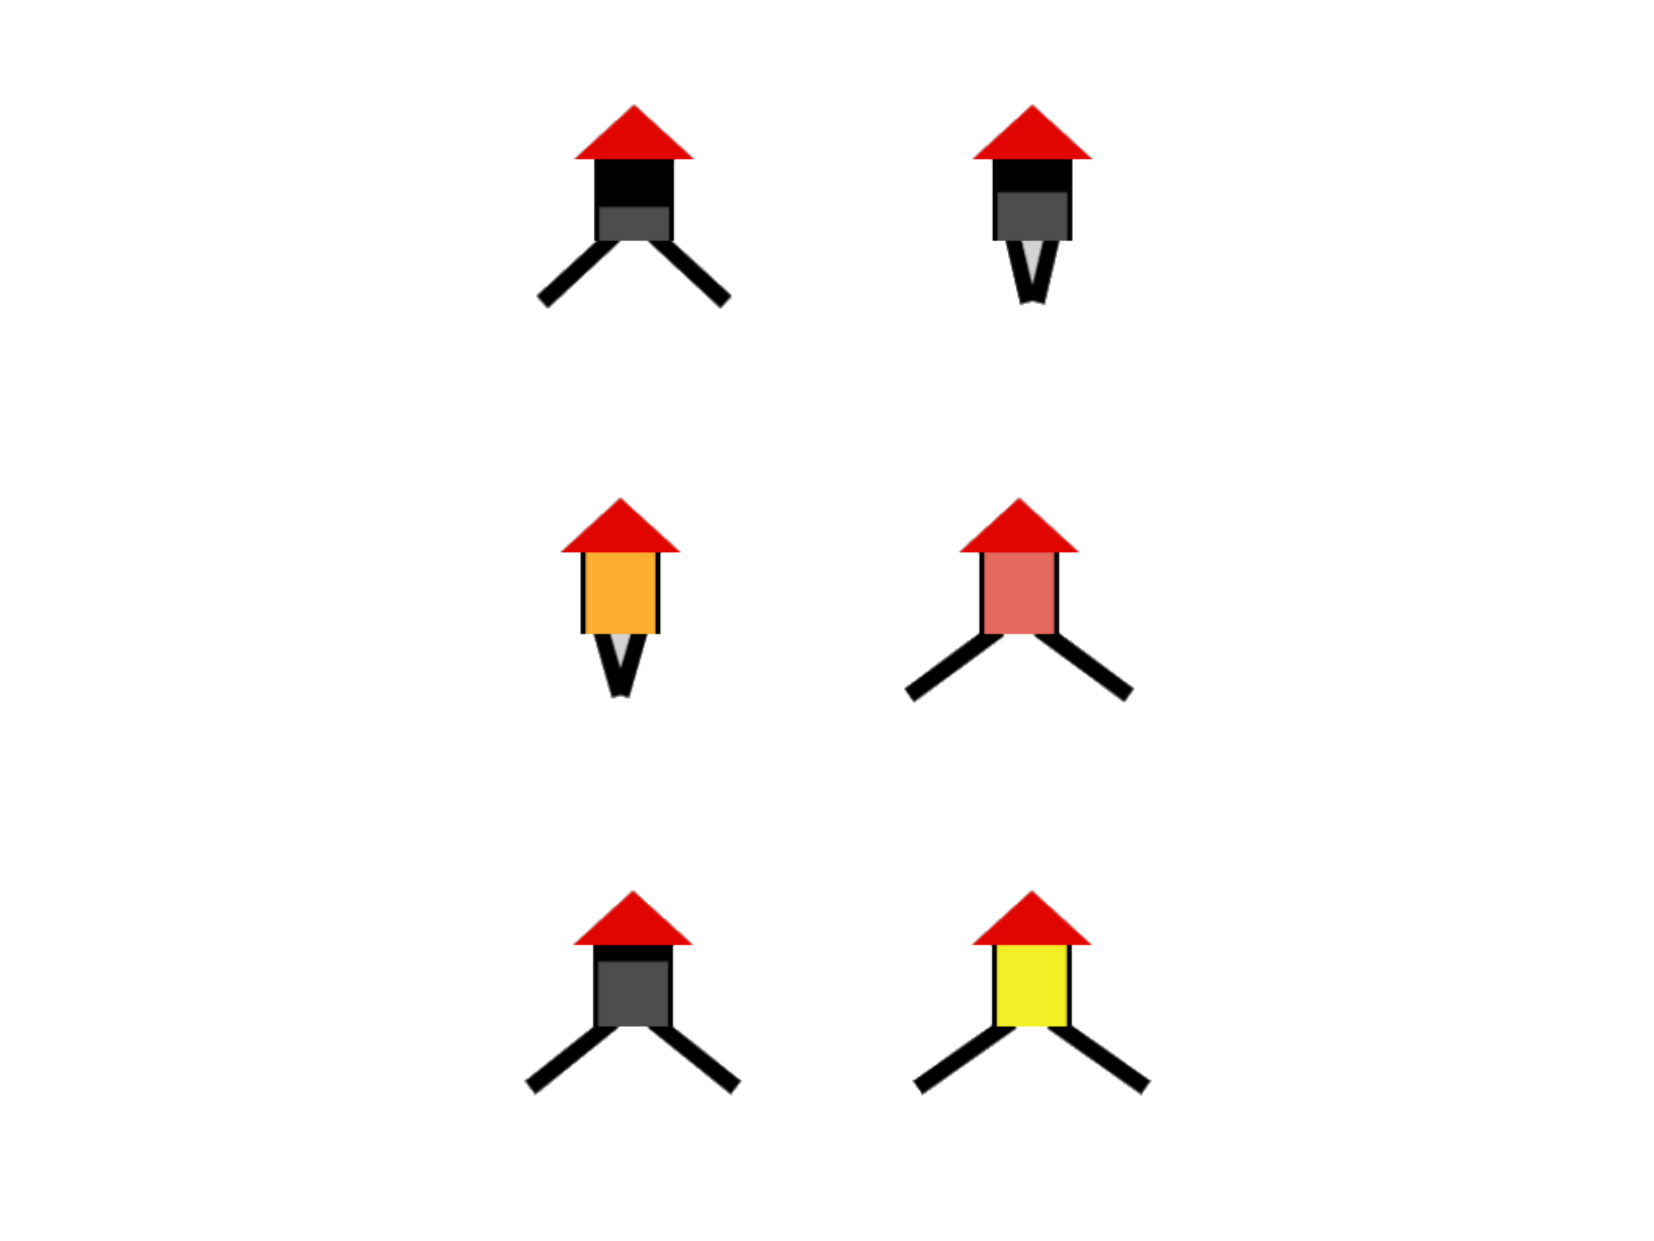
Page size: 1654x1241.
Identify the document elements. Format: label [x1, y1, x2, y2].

picture [496, 70, 1129, 329]
picture [537, 449, 1144, 727]
picture [476, 856, 1188, 1138]
